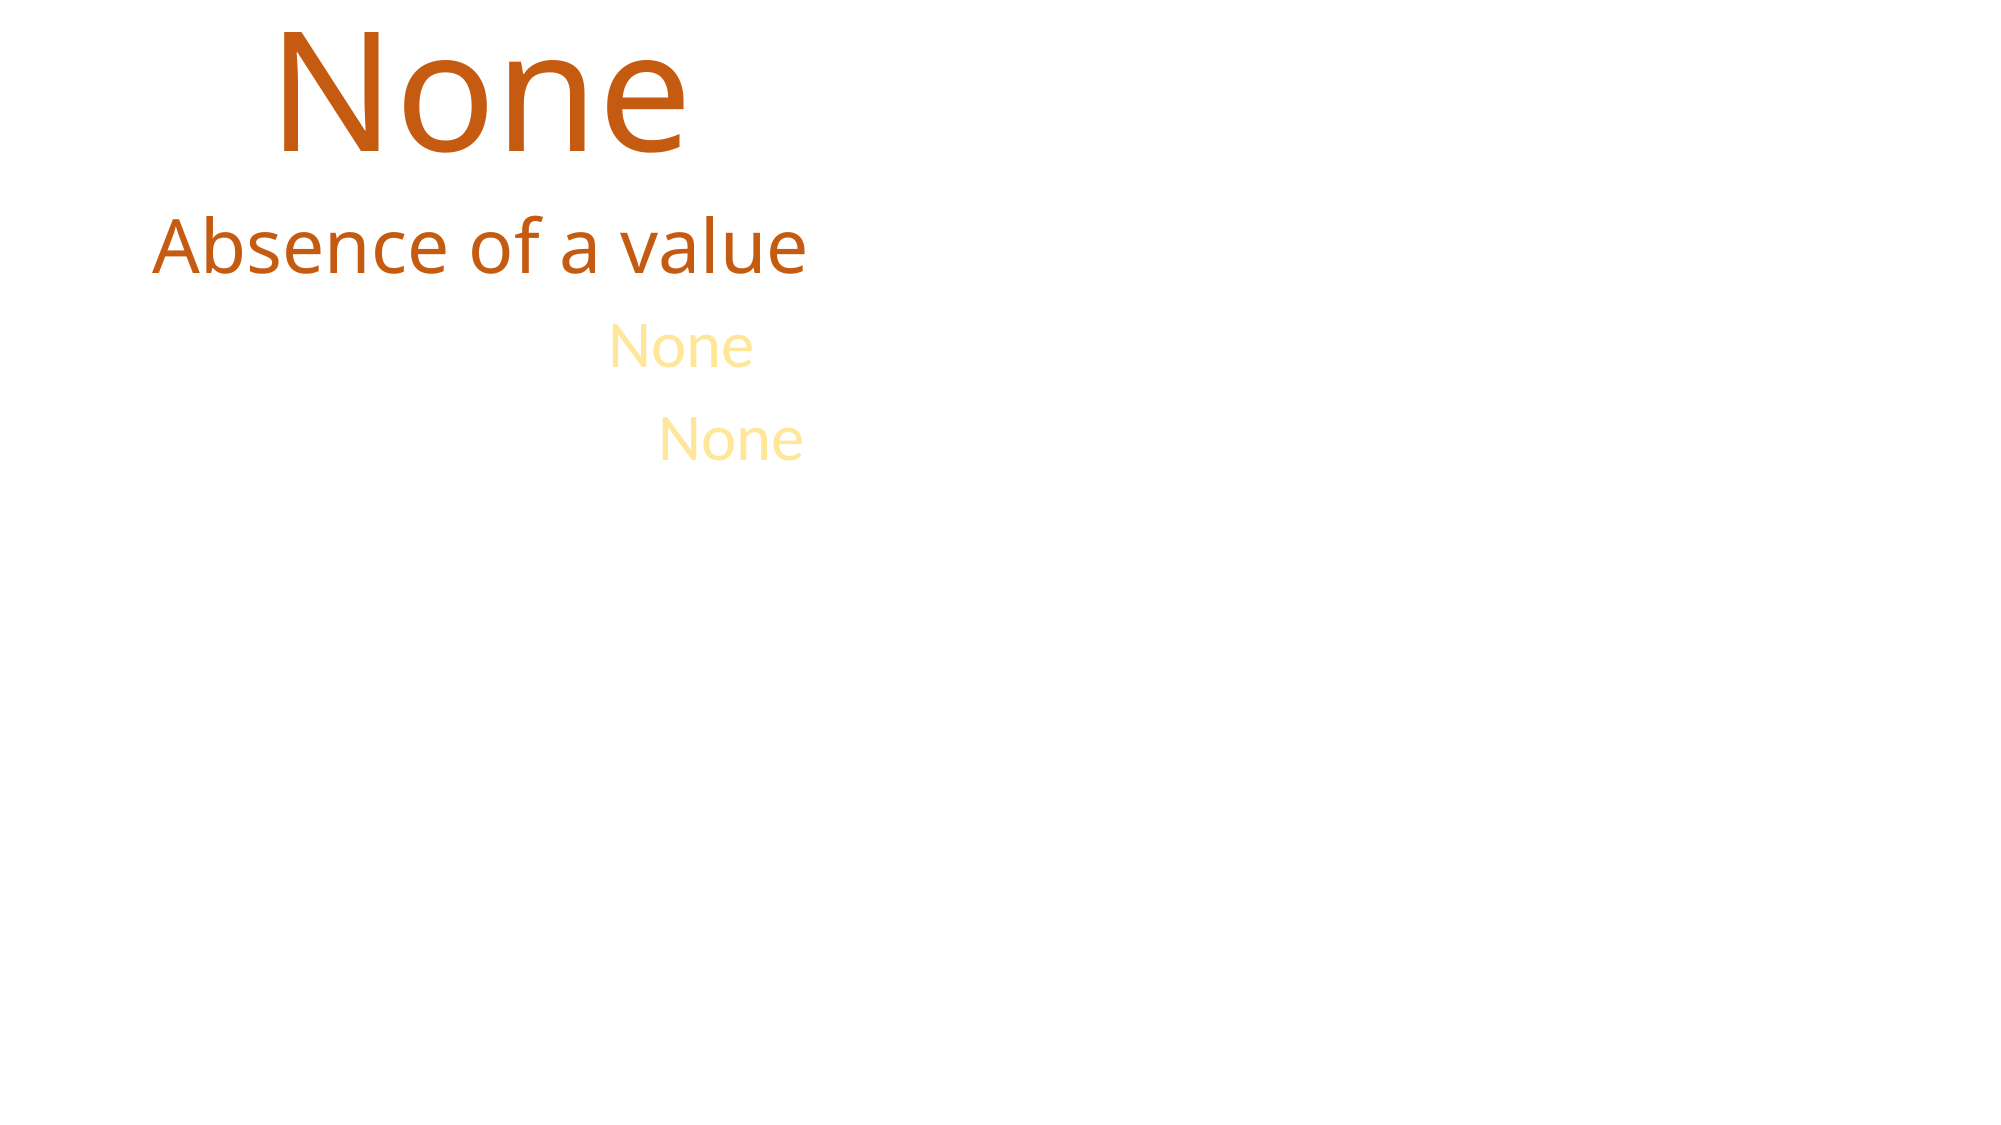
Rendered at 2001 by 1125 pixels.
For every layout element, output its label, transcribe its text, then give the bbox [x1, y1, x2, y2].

list None Absence of a value last_film_seen = None items_in_basket = None [137, 0, 1863, 1014]
